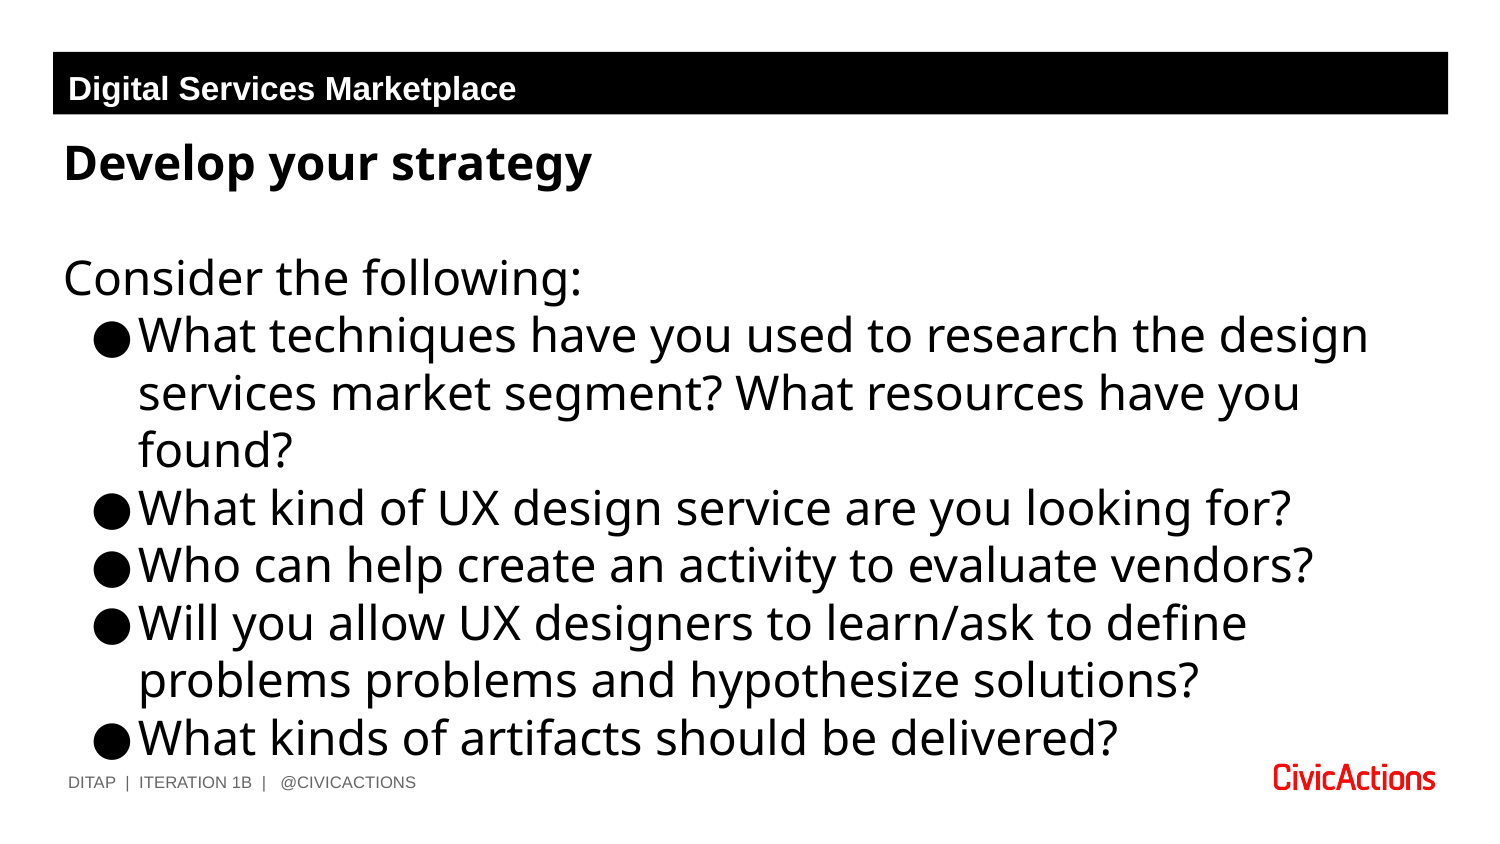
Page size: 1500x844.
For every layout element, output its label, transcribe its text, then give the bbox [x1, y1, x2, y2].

picture [1271, 758, 1438, 795]
text_box Develop your strategy Consider the following: What techniques have you used to research the design services market segment? What resources have you found? What kind of UX design service are you looking for? Who can help create an activity to evaluate vendors? Will you allow UX designers to learn/ask to define problems problems and hypothesize solutions? What kinds of artifacts should be delivered? [53, 122, 1449, 716]
text_box Digital Services Marketplace [53, 51, 1449, 115]
